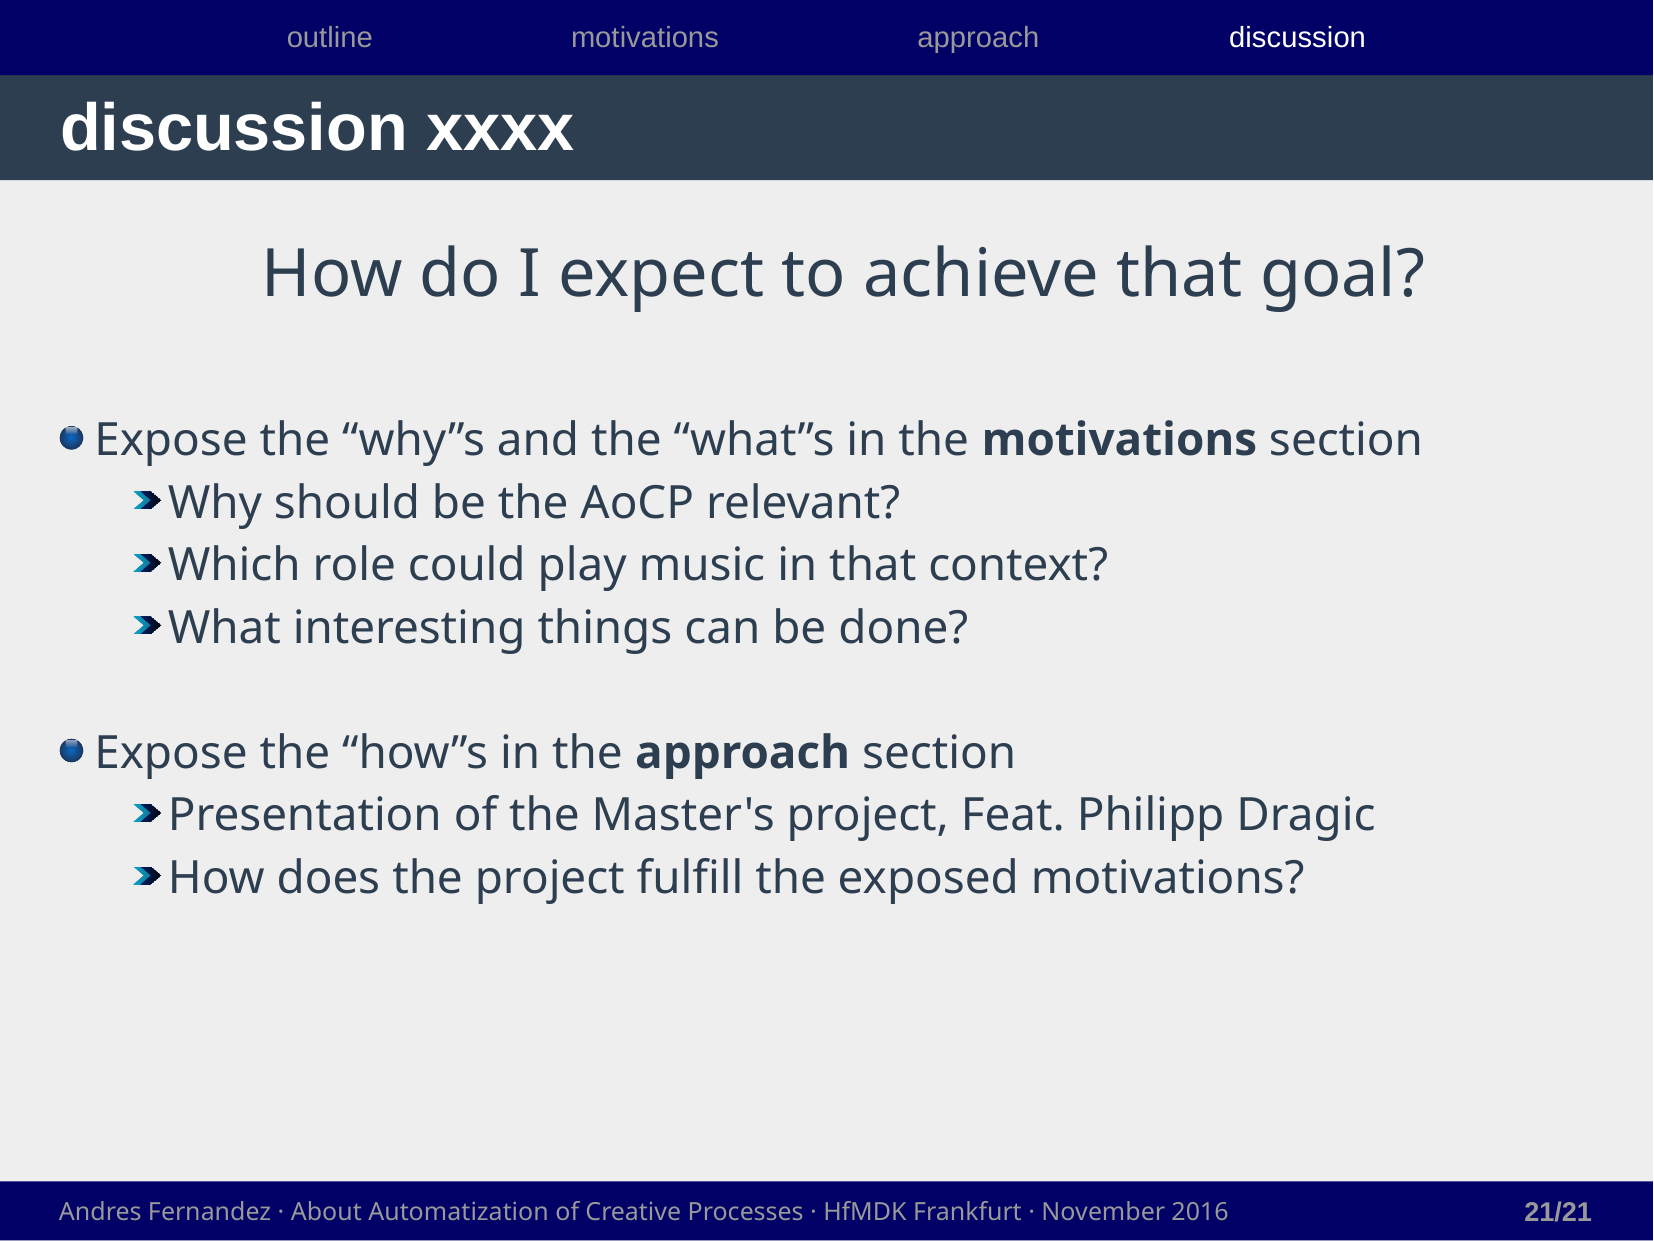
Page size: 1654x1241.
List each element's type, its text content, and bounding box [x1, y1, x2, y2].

subtitle How do I expect to achieve that goal? Expose the “why”s and the “what”s in the motivations section Why should be the AoCP relevant? Which role could play music in that context? What interesting things can be done? Expose the “how”s in the approach section Presentation of the Master's project, Feat. Philipp Dragic How does the project fulfill the exposed motivations? [58, 225, 1594, 1141]
title discussion xxxx [59, 76, 1594, 181]
text_box outline motivations approach discussion [0, 0, 1653, 76]
text_box [385, 551, 451, 622]
